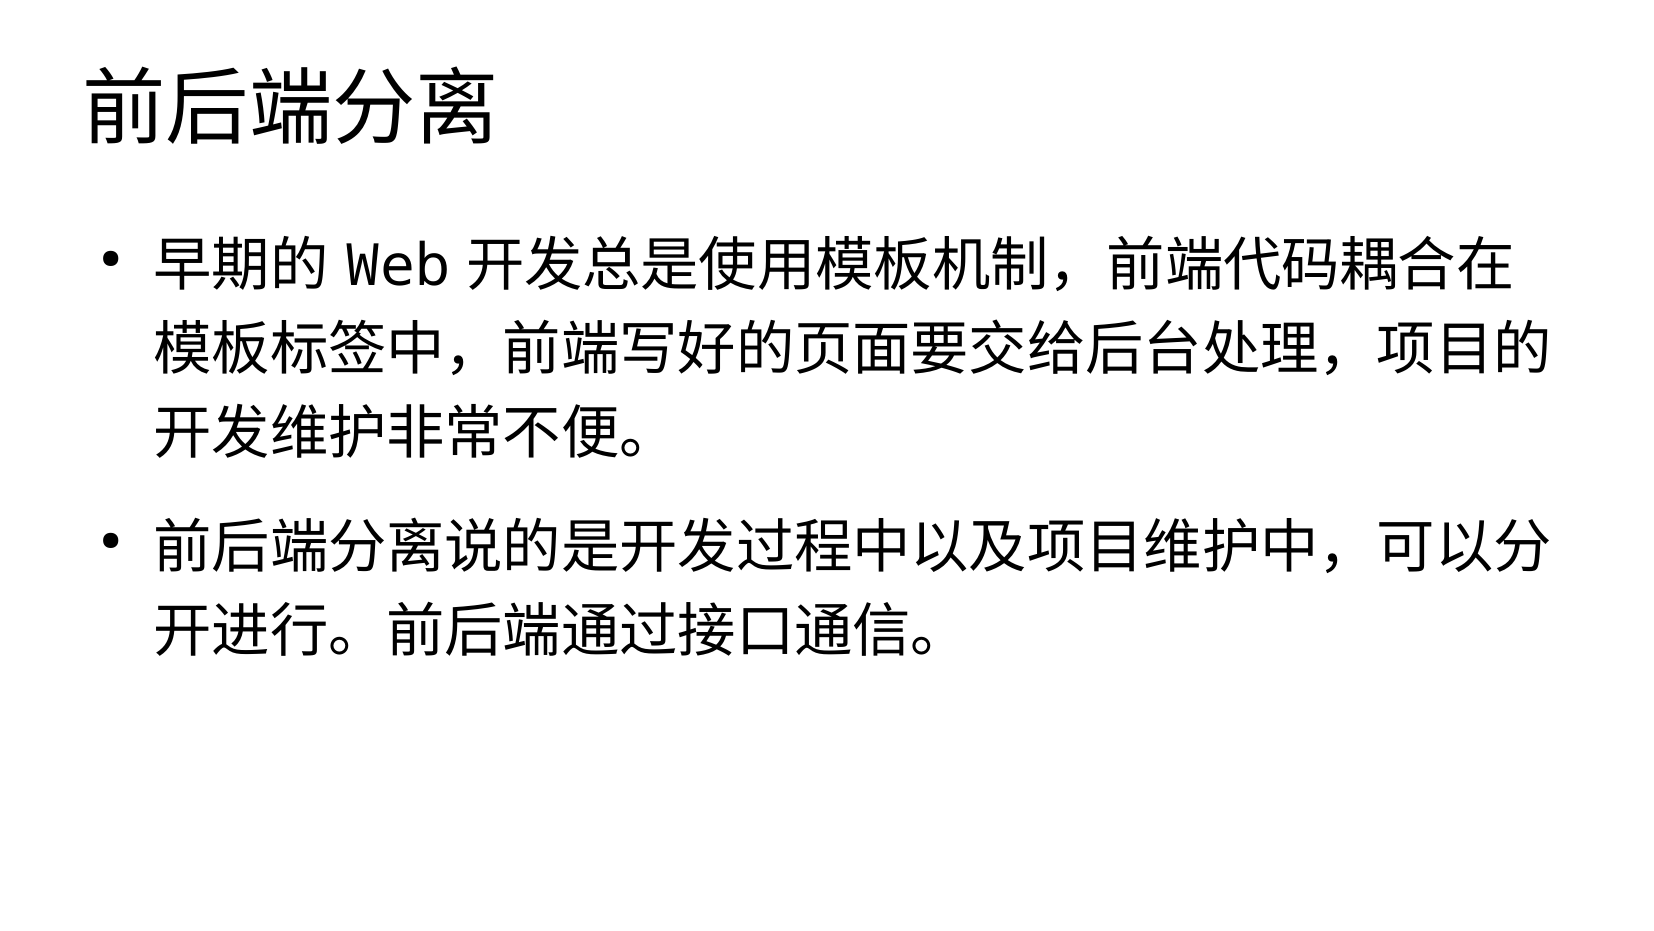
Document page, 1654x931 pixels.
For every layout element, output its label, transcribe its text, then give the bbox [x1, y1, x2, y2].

list 早期的Web开发总是使用模板机制，前端代码耦合在模板标签中，前端写好的页面要交给后台处理，项目的开发维护非常不便。 前后端分离说的是开发过程中以及项目维护中，可以分开进行。前后端通过接口通信。 [82, 217, 1571, 875]
title 前后端分离 [82, 37, 1571, 166]
